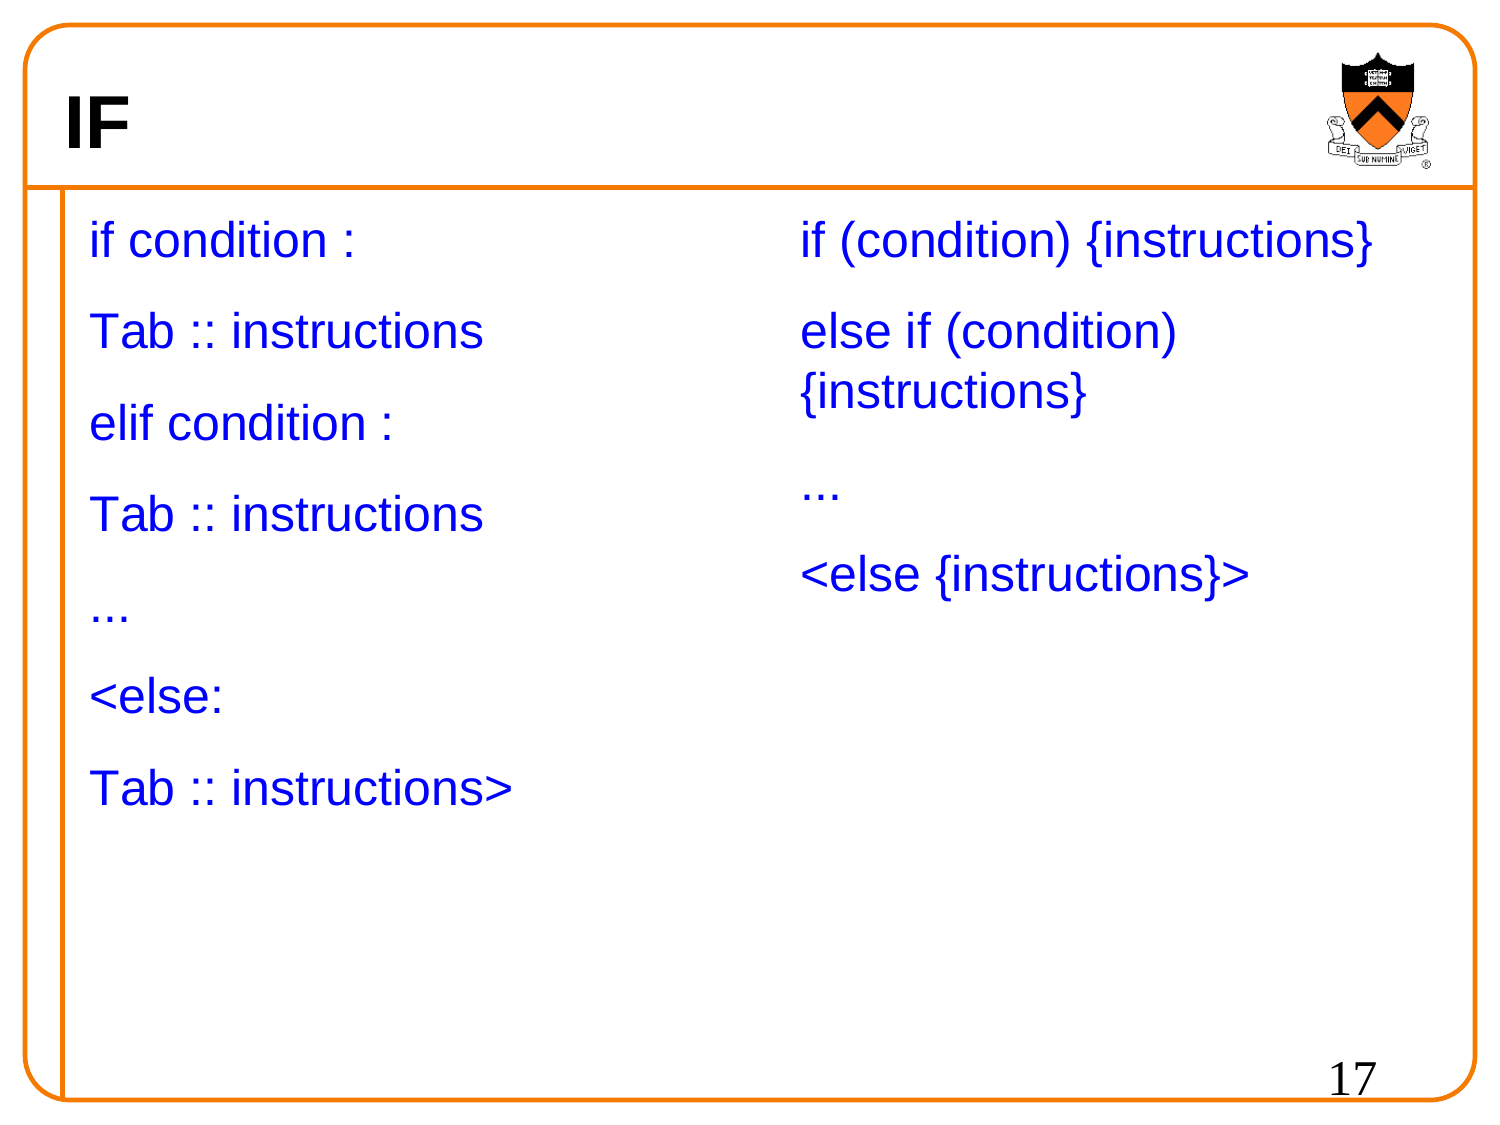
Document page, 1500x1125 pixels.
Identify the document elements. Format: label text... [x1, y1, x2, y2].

title IF [50, 13, 1450, 225]
list if (condition) {instructions} else if (condition) {instructions} ... <else {instructions}> [785, 200, 1463, 1101]
list if condition : Tab :: instructions elif condition : Tab :: instructions ... <else: Tab :: instructions> [74, 200, 753, 1101]
